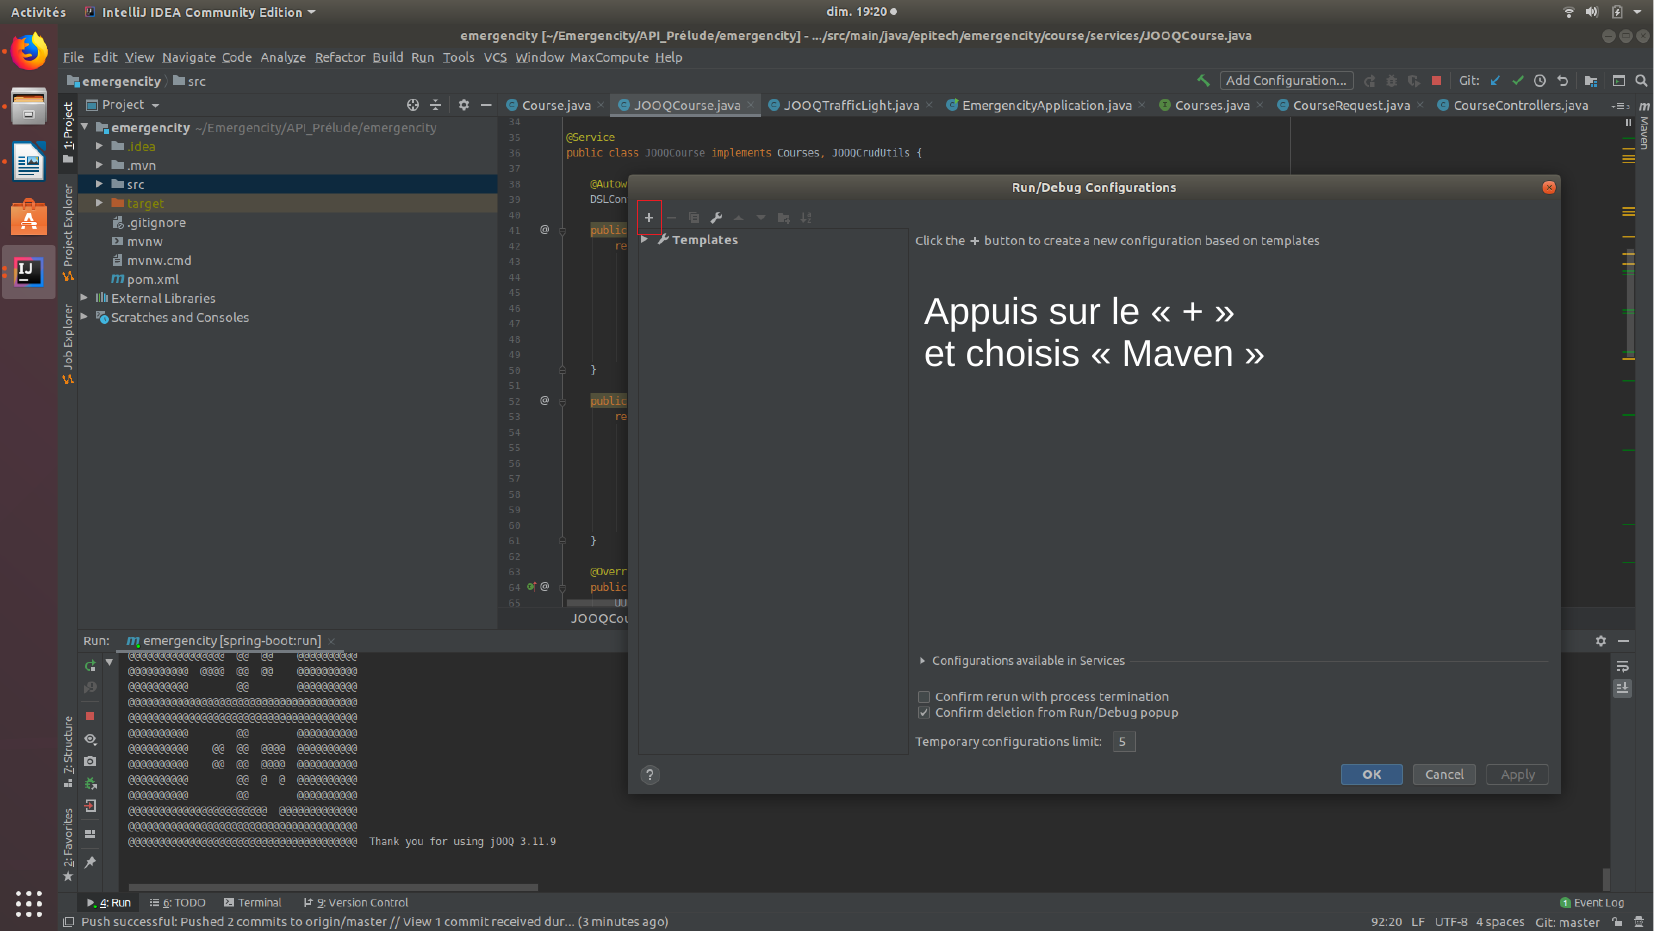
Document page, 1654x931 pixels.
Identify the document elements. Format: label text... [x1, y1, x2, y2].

text_box Appuis sur le « + » et choisis « Maven » [909, 283, 1288, 485]
picture [0, 0, 1654, 931]
